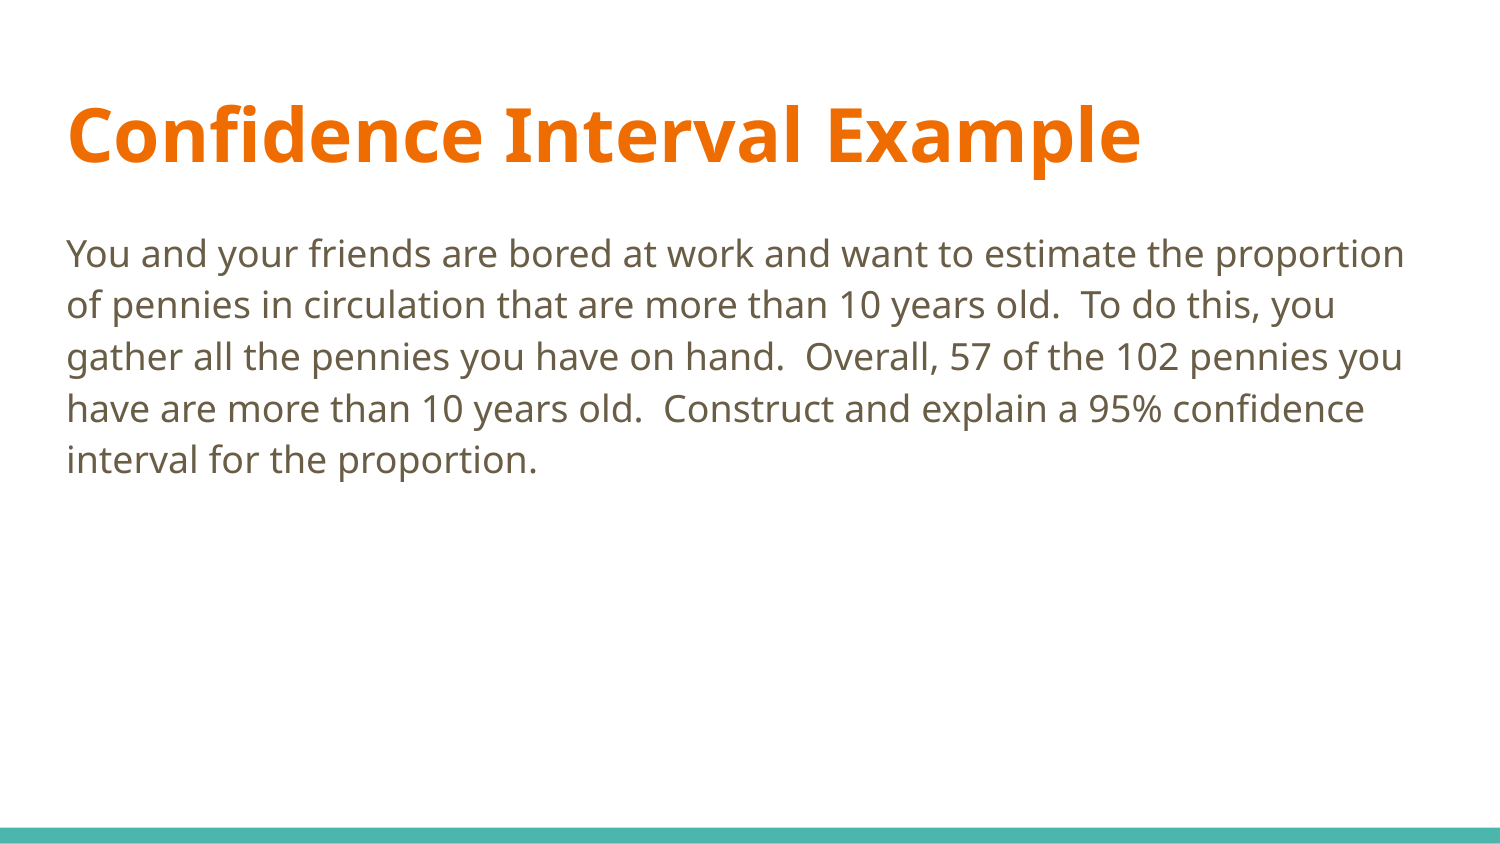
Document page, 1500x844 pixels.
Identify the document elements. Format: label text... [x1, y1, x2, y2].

title Confidence Interval Example [51, 72, 1449, 189]
list You and your friends are bored at work and want to estimate the proportion of pennies in circulation that are more than 10 years old. To do this, you gather all the pennies you have on hand. Overall, 57 of the 102 pennies you have are more than 10 years old. Construct and explain a 95% confidence interval for the proportion. [51, 207, 1449, 750]
